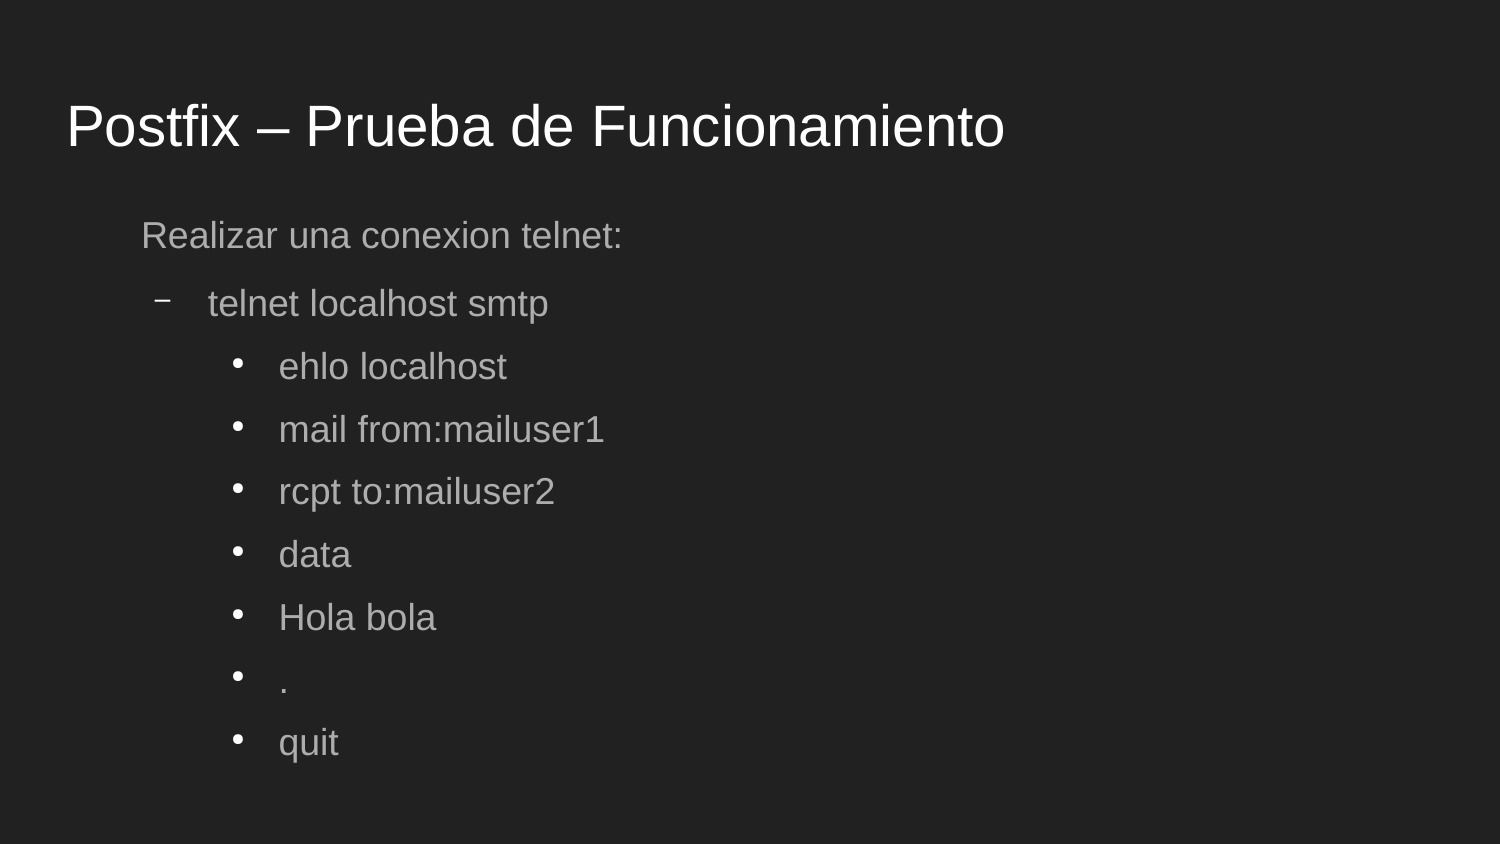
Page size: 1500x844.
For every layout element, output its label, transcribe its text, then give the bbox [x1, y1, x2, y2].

list Realizar una conexion telnet: telnet localhost smtp ehlo localhost mail from:mailuser1 rcpt to:mailuser2 data Hola bola . quit [51, 189, 1456, 750]
title Postfix – Prueba de Funcionamiento [51, 72, 1449, 167]
